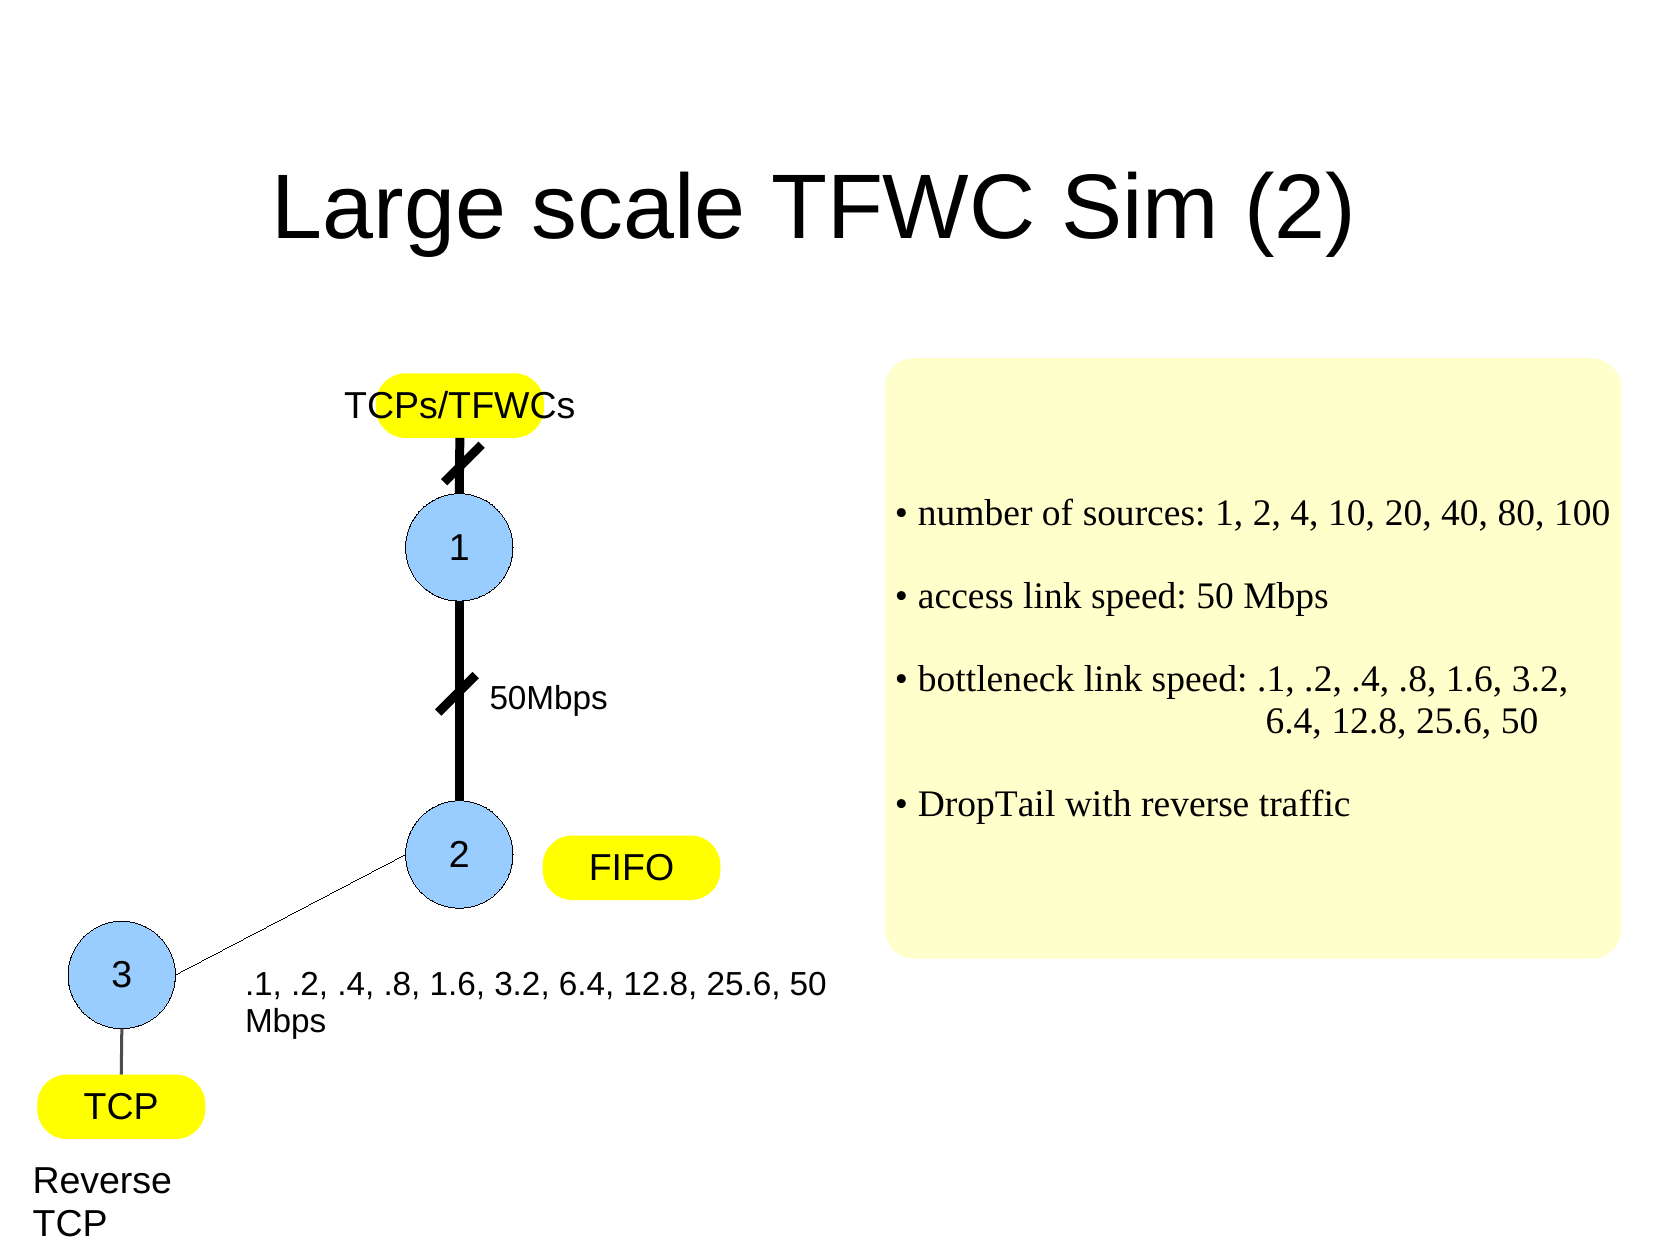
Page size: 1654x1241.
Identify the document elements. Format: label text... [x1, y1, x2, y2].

text_box .1, .2, .4, .8, 1.6, 3.2, 6.4, 12.8, 25.6, 50 Mbps [230, 957, 883, 1015]
text_box 50Mbps [474, 671, 815, 729]
title Large scale TFWC Sim (2) [121, 102, 1534, 311]
text_box • number of sources: 1, 2, 4, 10, 20, 40, 80, 100 • access link speed: 50 Mbps • bottleneck link speed: .1, .2, .4, .8, 1.6, 3.2, 6.4, 12.8, 25.6, 50 • DropTail with reverse traffic [884, 358, 1622, 959]
text_box TCP [37, 1074, 206, 1139]
text_box Reverse TCP [17, 1152, 253, 1215]
text_box FIFO [542, 835, 721, 901]
text_box TCPs/TFWCs [534, 395, 544, 415]
text_box 2 [405, 800, 514, 909]
text_box 1 [405, 493, 514, 601]
text_box TCPs/TFWCs [375, 373, 543, 438]
text_box 3 [68, 921, 176, 1029]
